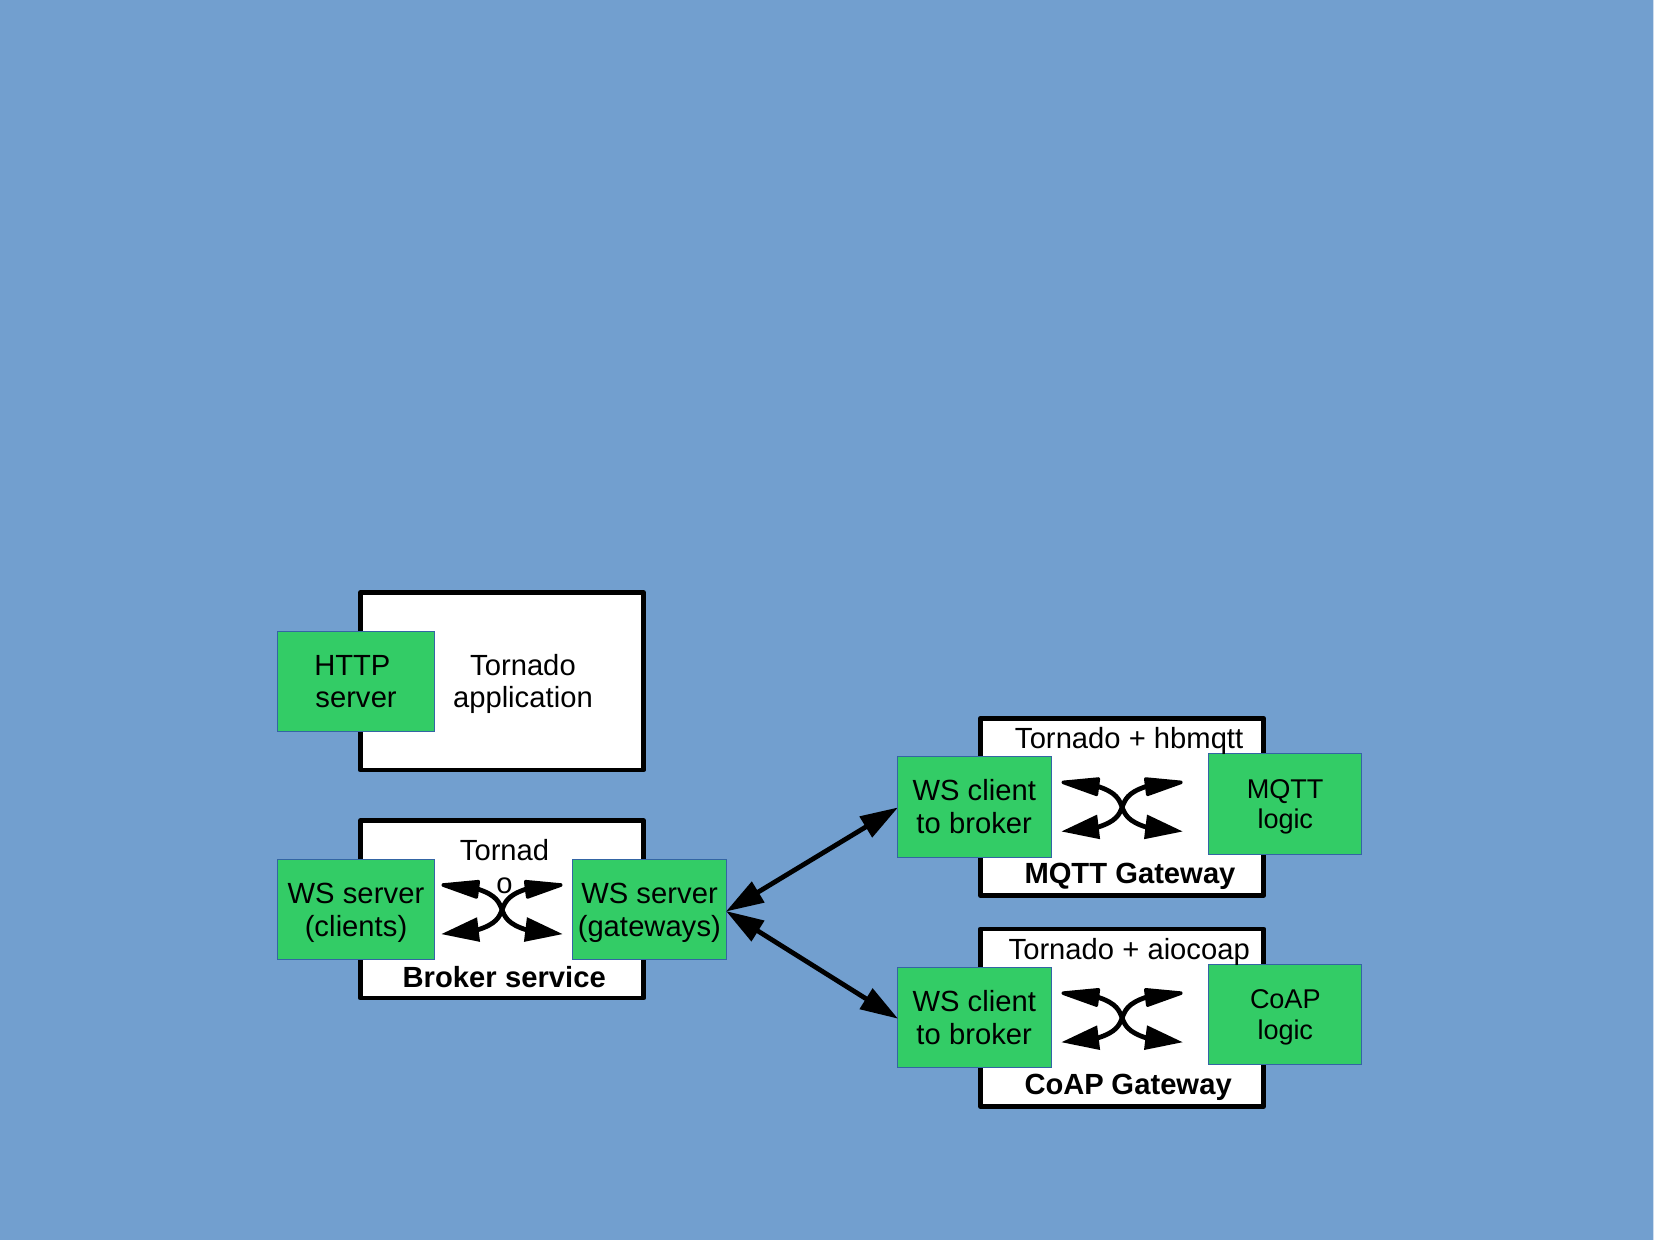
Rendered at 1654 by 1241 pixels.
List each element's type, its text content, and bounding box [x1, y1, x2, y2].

text_box Tornado application [438, 641, 609, 722]
text_box [622, 960, 644, 999]
text_box WS client to broker [897, 756, 1052, 858]
text_box [1248, 1065, 1264, 1107]
text_box MQTT logic [1208, 753, 1362, 855]
text_box [980, 858, 1009, 896]
text_box CoAP logic [1208, 964, 1362, 1065]
text_box WS server (gateways) [572, 859, 727, 960]
text_box Broker service [387, 954, 622, 1002]
text_box [1052, 973, 1208, 1060]
text_box [360, 592, 644, 770]
text_box Tornado + aiocoap [980, 925, 1279, 973]
text_box MQTT Gateway [1009, 849, 1251, 898]
text_box Tornado + hbmqtt [980, 714, 1279, 763]
text_box Tornado [437, 826, 573, 875]
text_box HTTP server [277, 631, 435, 732]
text_box [360, 820, 644, 954]
text_box WS server (clients) [277, 859, 435, 960]
text_box [980, 1068, 1009, 1107]
text_box CoAP Gateway [1009, 1060, 1248, 1108]
text_box [1251, 855, 1264, 896]
text_box [1052, 763, 1208, 849]
text_box [360, 960, 387, 999]
text_box WS client to broker [897, 967, 1052, 1068]
